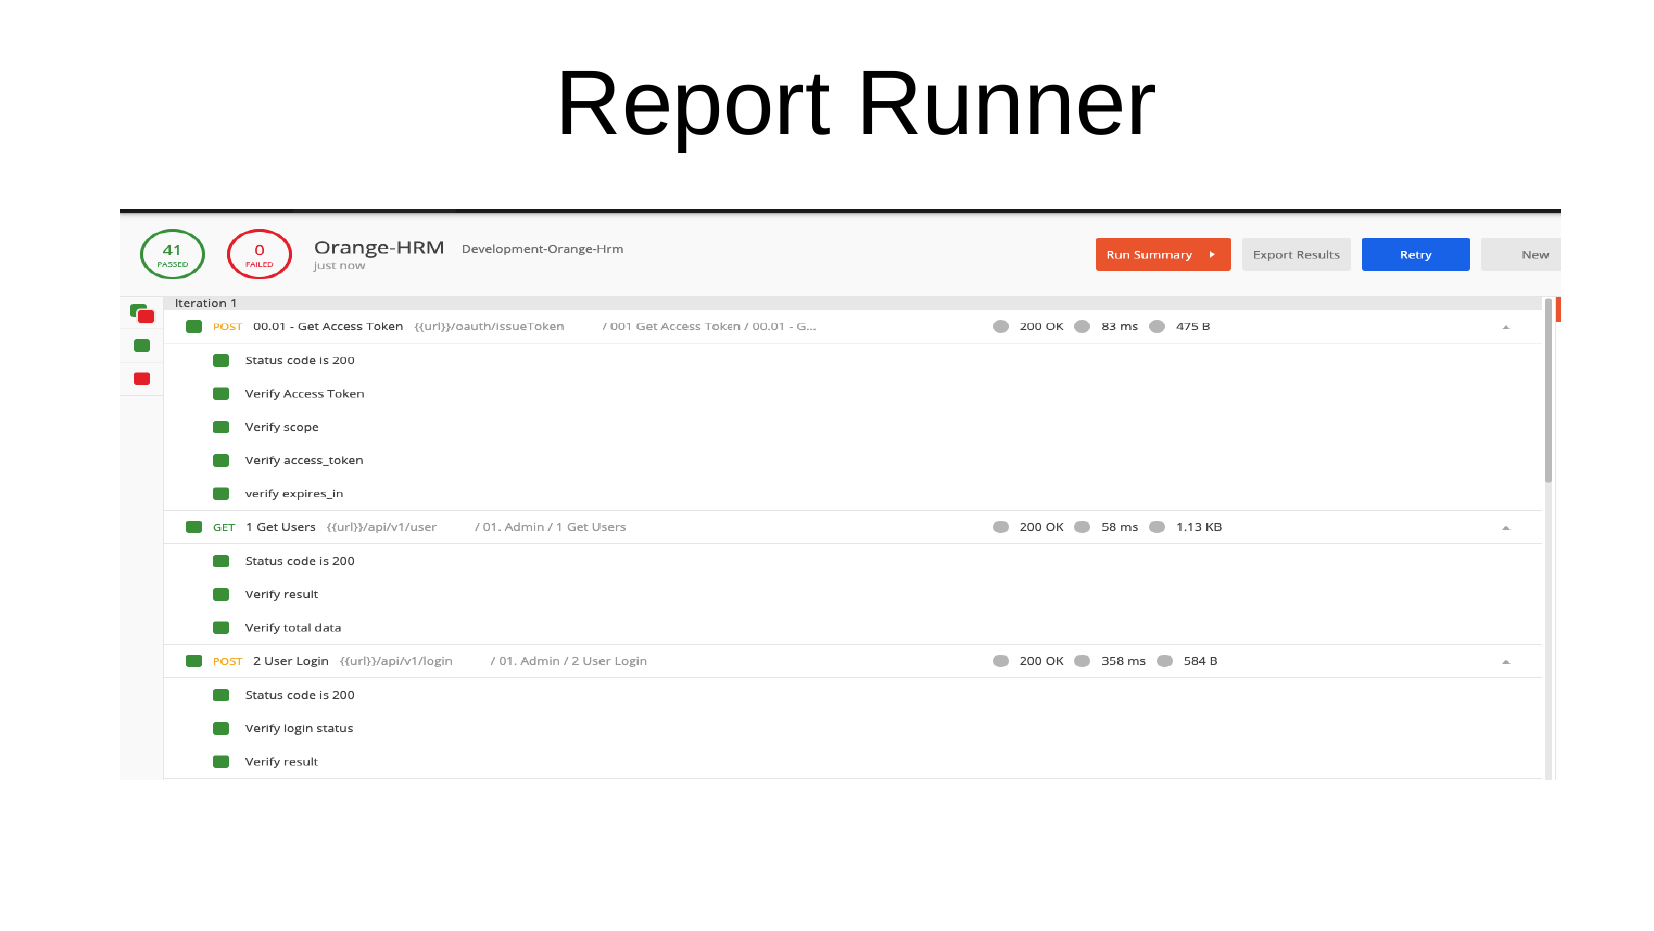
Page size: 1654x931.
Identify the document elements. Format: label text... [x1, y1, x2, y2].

picture [120, 209, 1561, 781]
title Report Runner [120, 24, 1594, 181]
